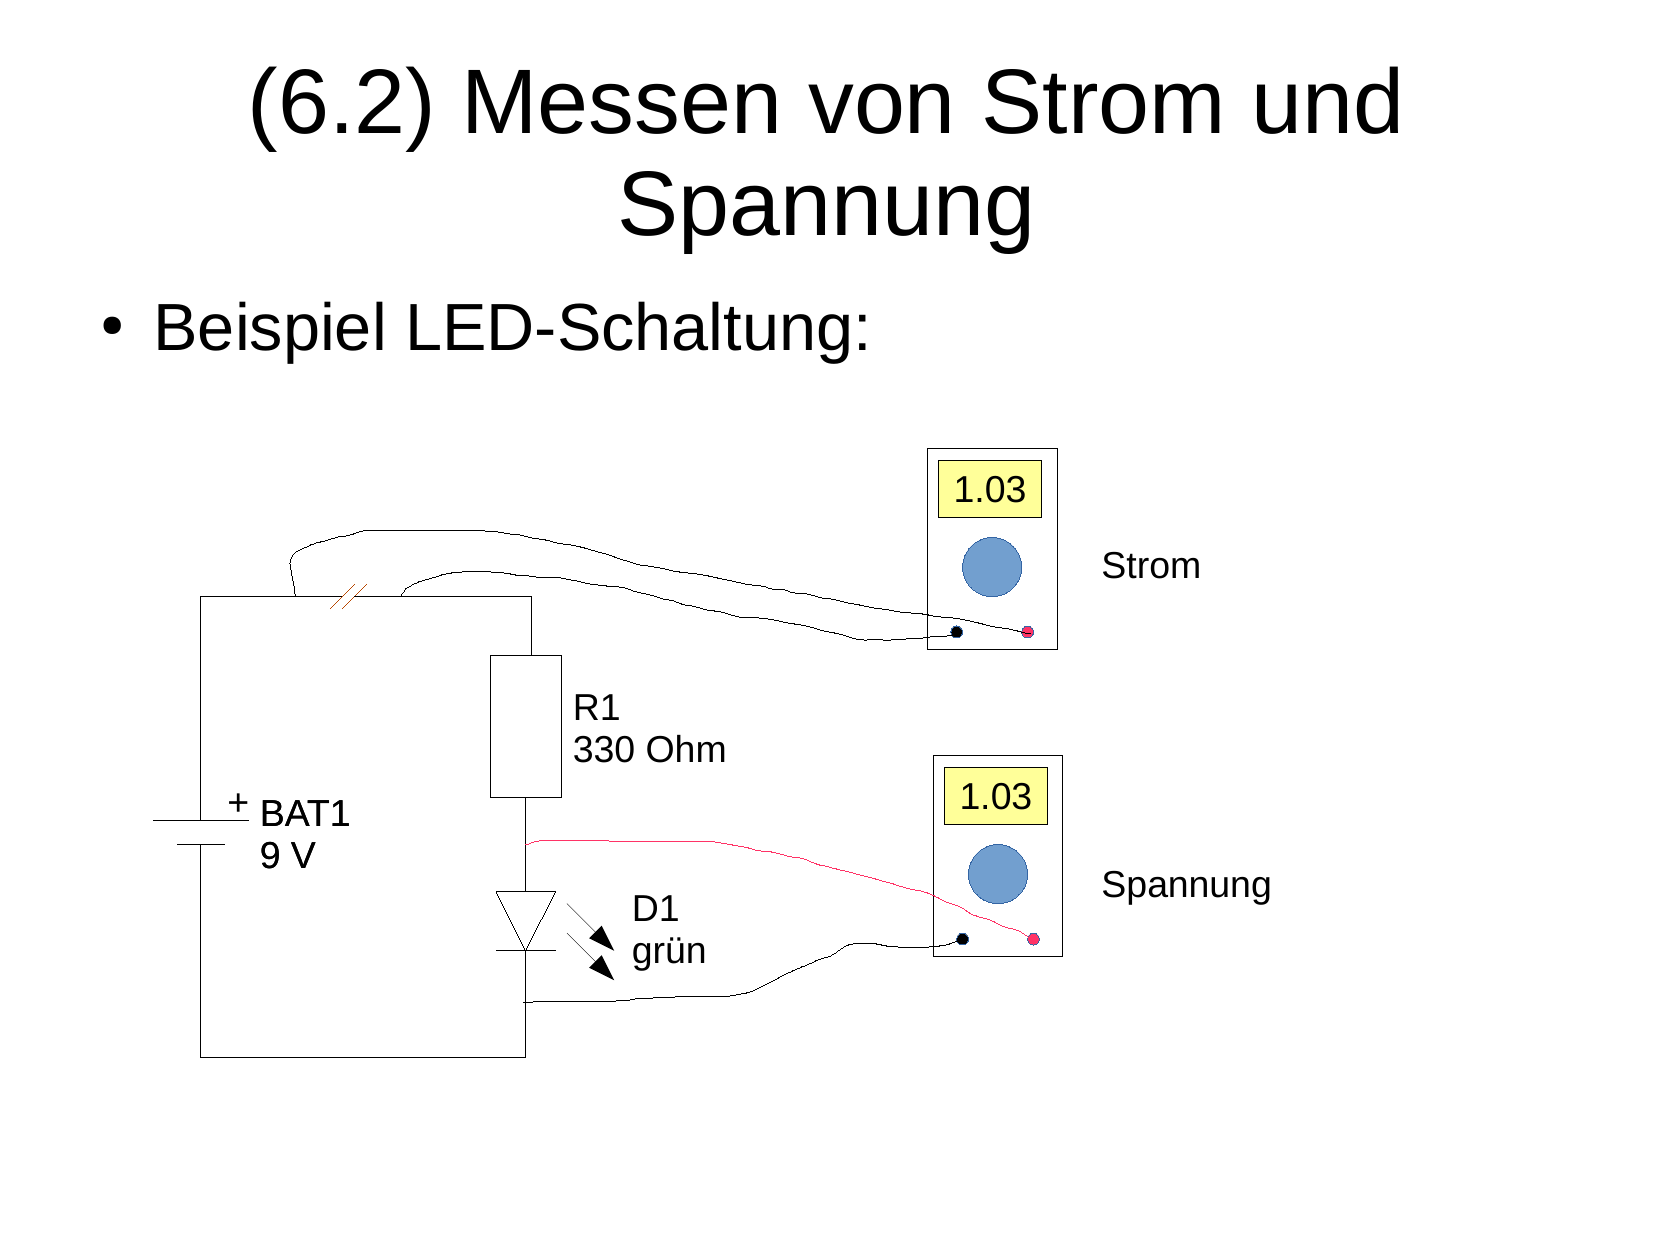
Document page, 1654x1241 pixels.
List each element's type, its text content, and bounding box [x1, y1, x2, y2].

text_box [968, 844, 1028, 904]
text_box + [212, 773, 265, 831]
text_box 1.03 [938, 460, 1042, 518]
text_box [1021, 626, 1034, 638]
text_box Spannung [1086, 856, 1287, 914]
text_box 1.03 [944, 767, 1048, 825]
text_box [956, 933, 969, 945]
list Beispiel LED-Schaltung: [82, 290, 1571, 1010]
text_box [1027, 933, 1040, 946]
text_box [950, 625, 963, 638]
text_box Strom [1086, 537, 1271, 595]
text_box R1 330 Ohm [558, 679, 742, 778]
text_box BAT1 9 V [245, 785, 366, 885]
text_box [962, 537, 1022, 597]
text_box D1 grün [617, 879, 722, 979]
title (6.2) Messen von Strom und Spannung [82, 49, 1571, 257]
